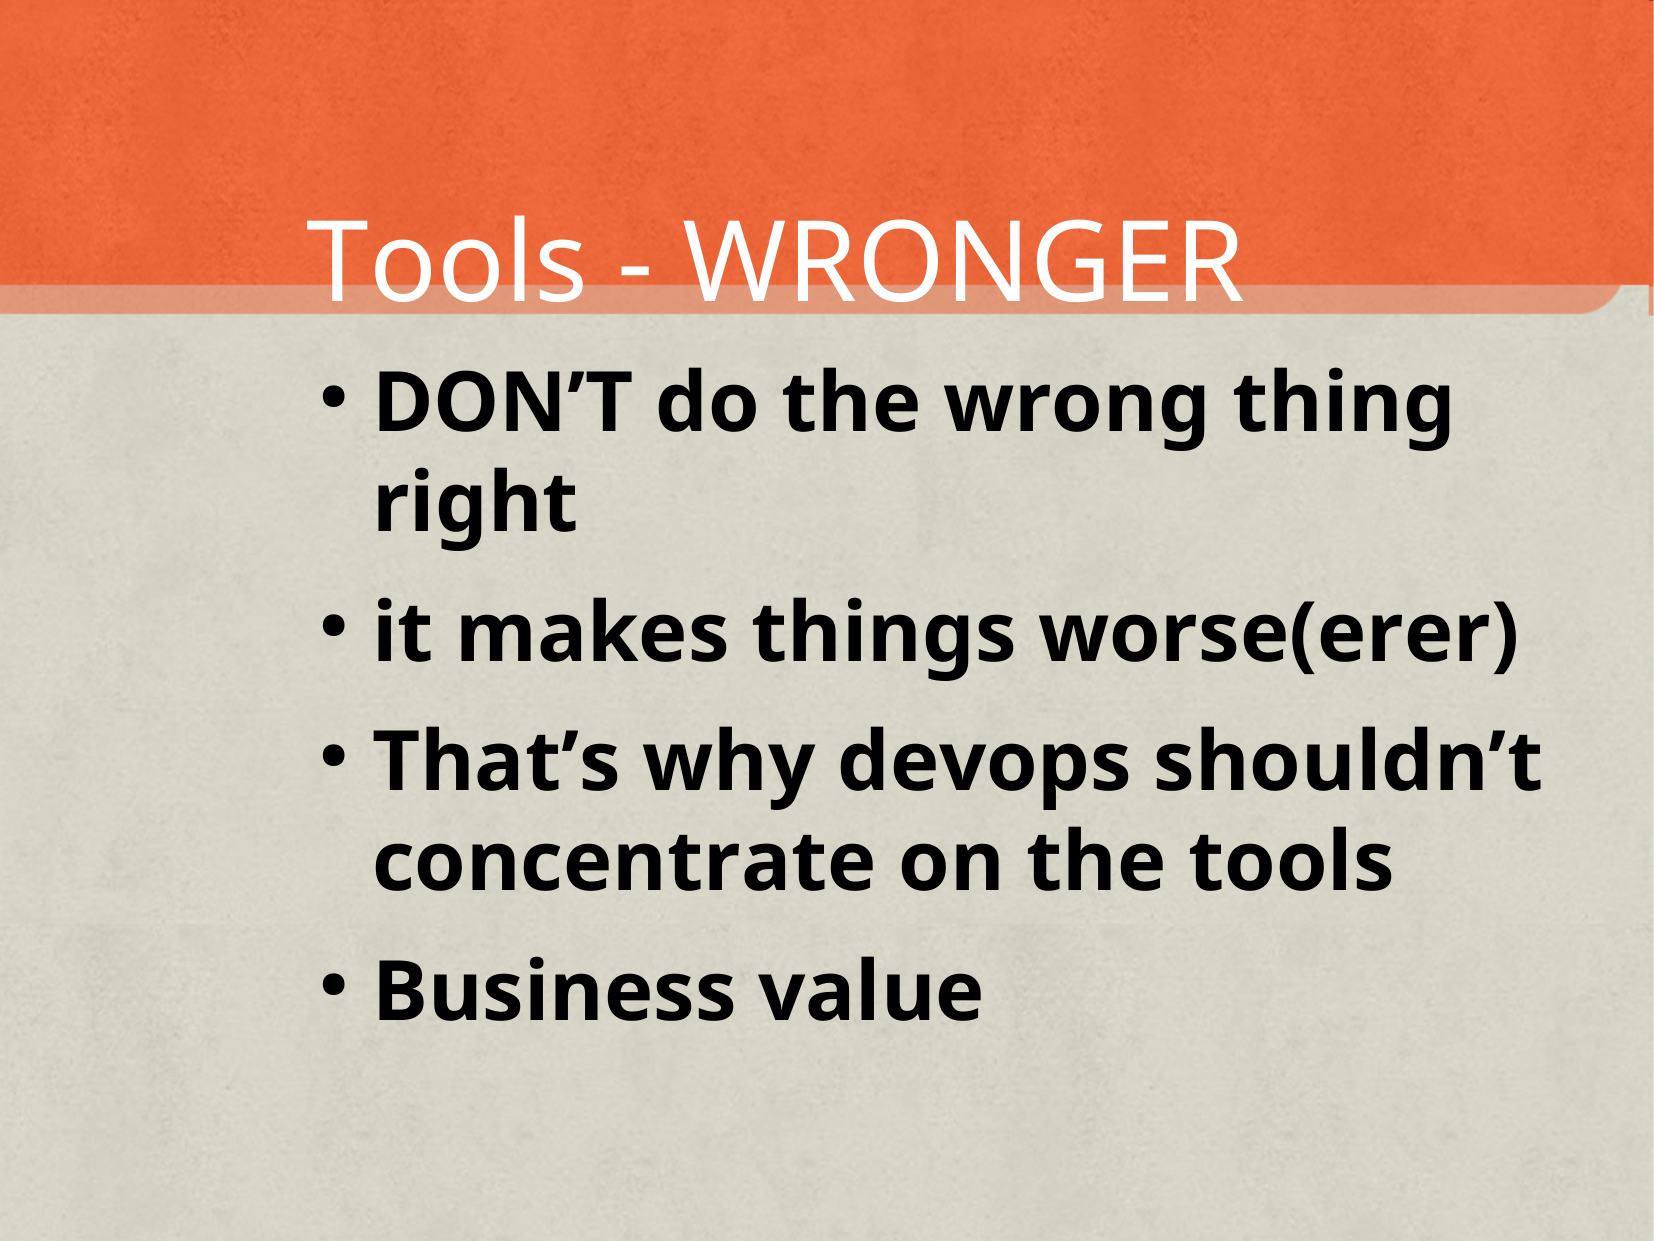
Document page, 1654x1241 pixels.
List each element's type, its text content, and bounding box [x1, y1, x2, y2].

picture [0, 0, 1654, 1241]
title Tools - WRONGER [306, 189, 1654, 317]
list DON’T do the wrong thing right it makes things worse(erer) That’s why devops shouldn’t concentrate on the tools Business value [301, 348, 1588, 1068]
